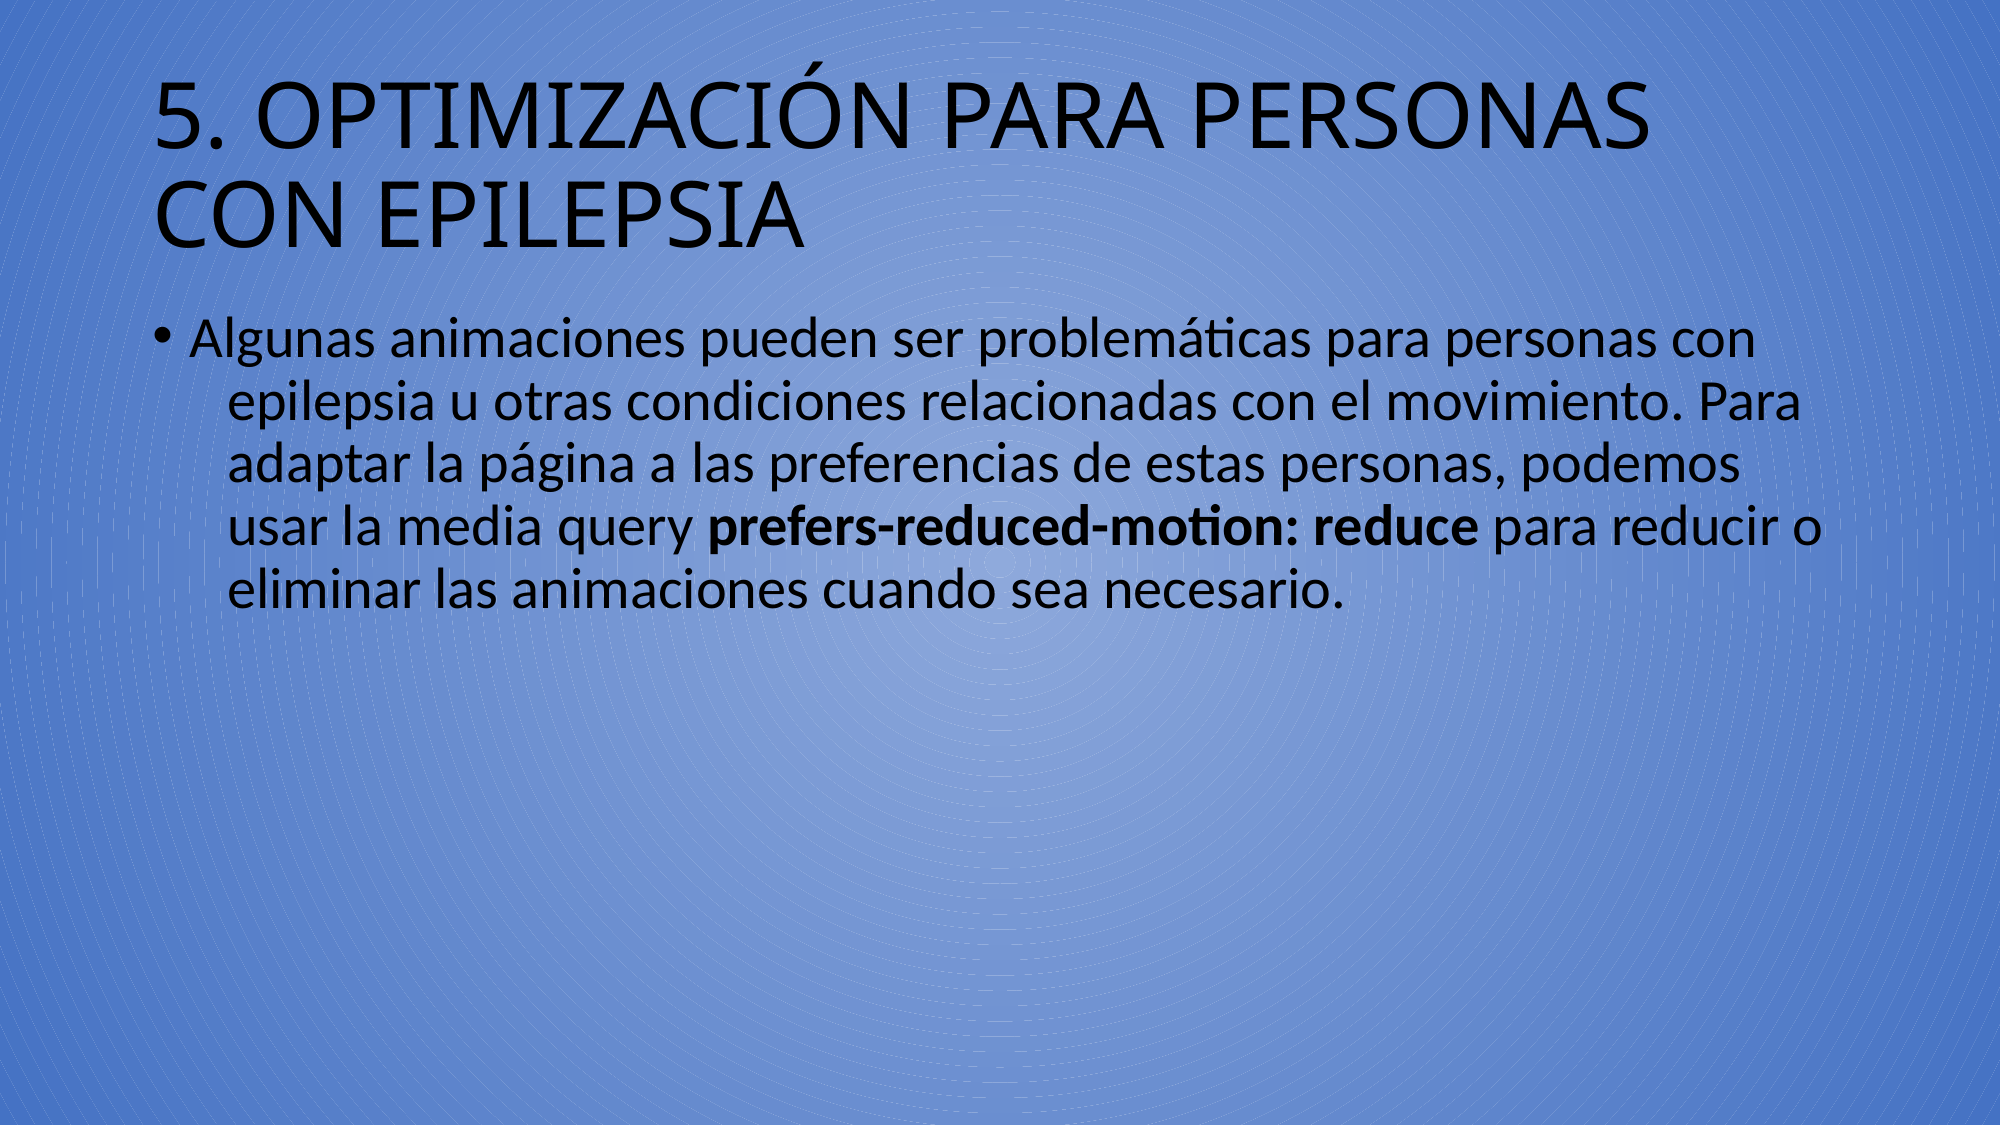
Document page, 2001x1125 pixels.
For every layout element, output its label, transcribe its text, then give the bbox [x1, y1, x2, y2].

list Algunas animaciones pueden ser problemáticas para personas con epilepsia u otras condiciones relacionadas con el movimiento. Para adaptar la página a las preferencias de estas personas, podemos usar la media query prefers-reduced-motion: reduce para reducir o eliminar las animaciones cuando sea necesario. [137, 299, 1863, 1014]
title 5. OPTIMIZACIÓN PARA PERSONAS CON EPILEPSIA [137, 59, 1863, 278]
